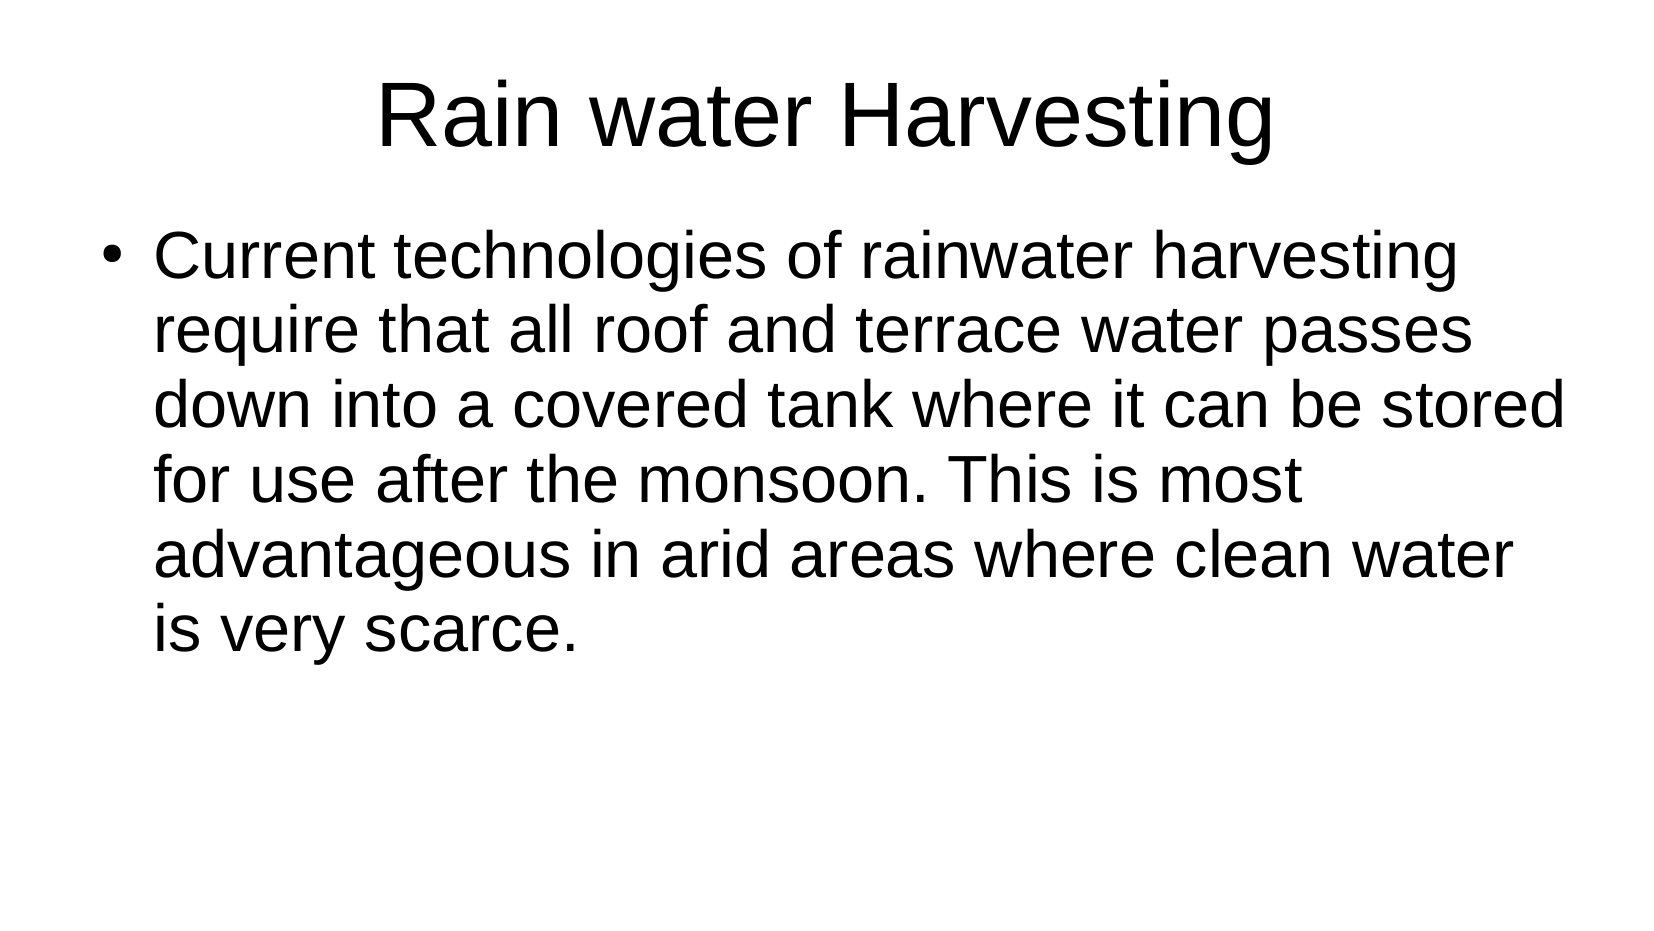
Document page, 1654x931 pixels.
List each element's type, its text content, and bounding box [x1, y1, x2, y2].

title Rain water Harvesting [82, 37, 1571, 193]
list Current technologies of rainwater harvesting require that all roof and terrace water passes down into a covered tank where it can be stored for use after the monsoon. This is most advantageous in arid areas where clean water is very scarce. [82, 217, 1571, 758]
